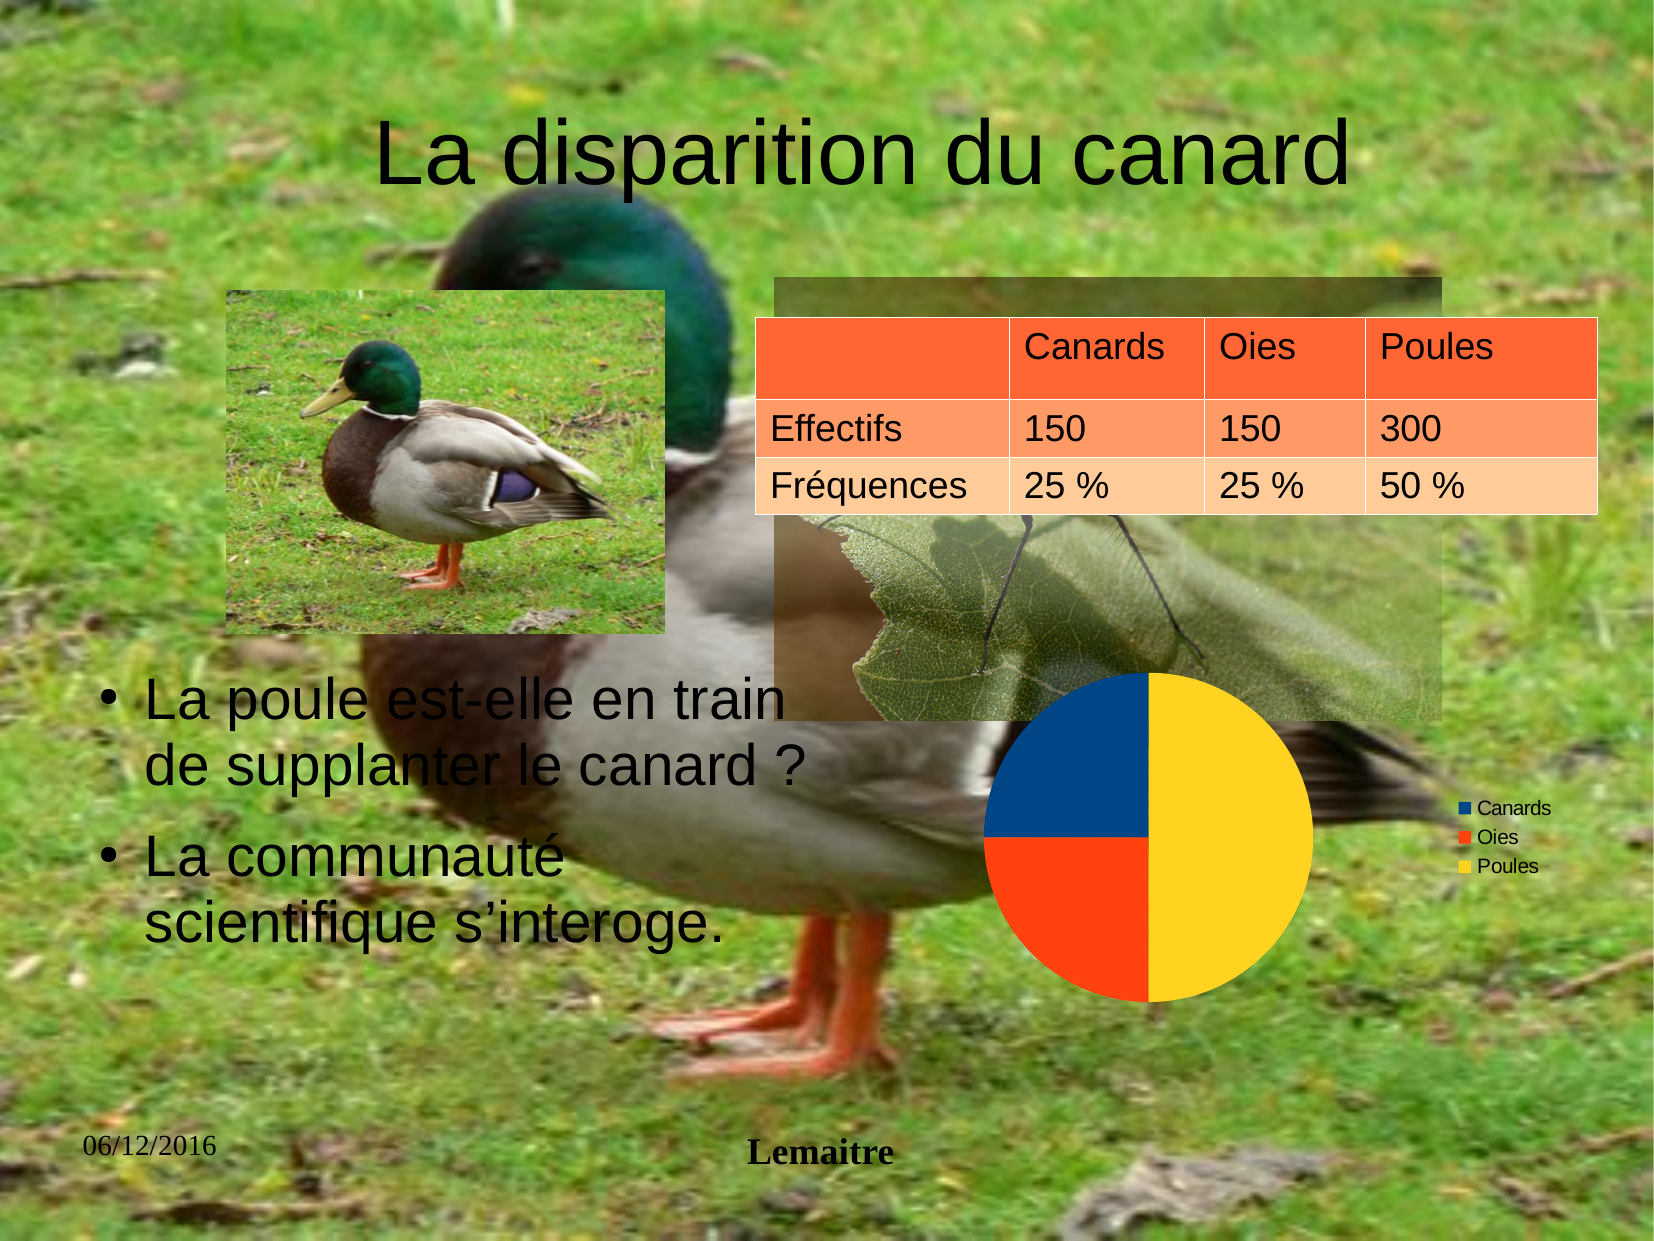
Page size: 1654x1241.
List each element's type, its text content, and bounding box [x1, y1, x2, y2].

table_cell Fréquences [756, 458, 1009, 514]
table_cell 25 % [1205, 458, 1365, 514]
table_header Poules [1366, 318, 1597, 399]
list La poule est-elle en train de supplanter le canard ? La communauté scientifique s’interoge. [82, 665, 809, 1009]
table_cell 150 [1010, 400, 1204, 457]
table_header [756, 318, 1009, 399]
title La disparition du canard [82, 49, 1571, 257]
table_header Oies [1205, 318, 1365, 399]
table_cell 50 % [1366, 458, 1597, 514]
table_header Canards [1010, 318, 1204, 399]
table_cell Effectifs [756, 400, 1009, 457]
table_cell 25 % [1010, 458, 1204, 514]
chart [845, 665, 1572, 1009]
table_cell 300 [1366, 400, 1597, 457]
table_cell 150 [1205, 400, 1365, 457]
picture [0, 0, 1654, 1241]
